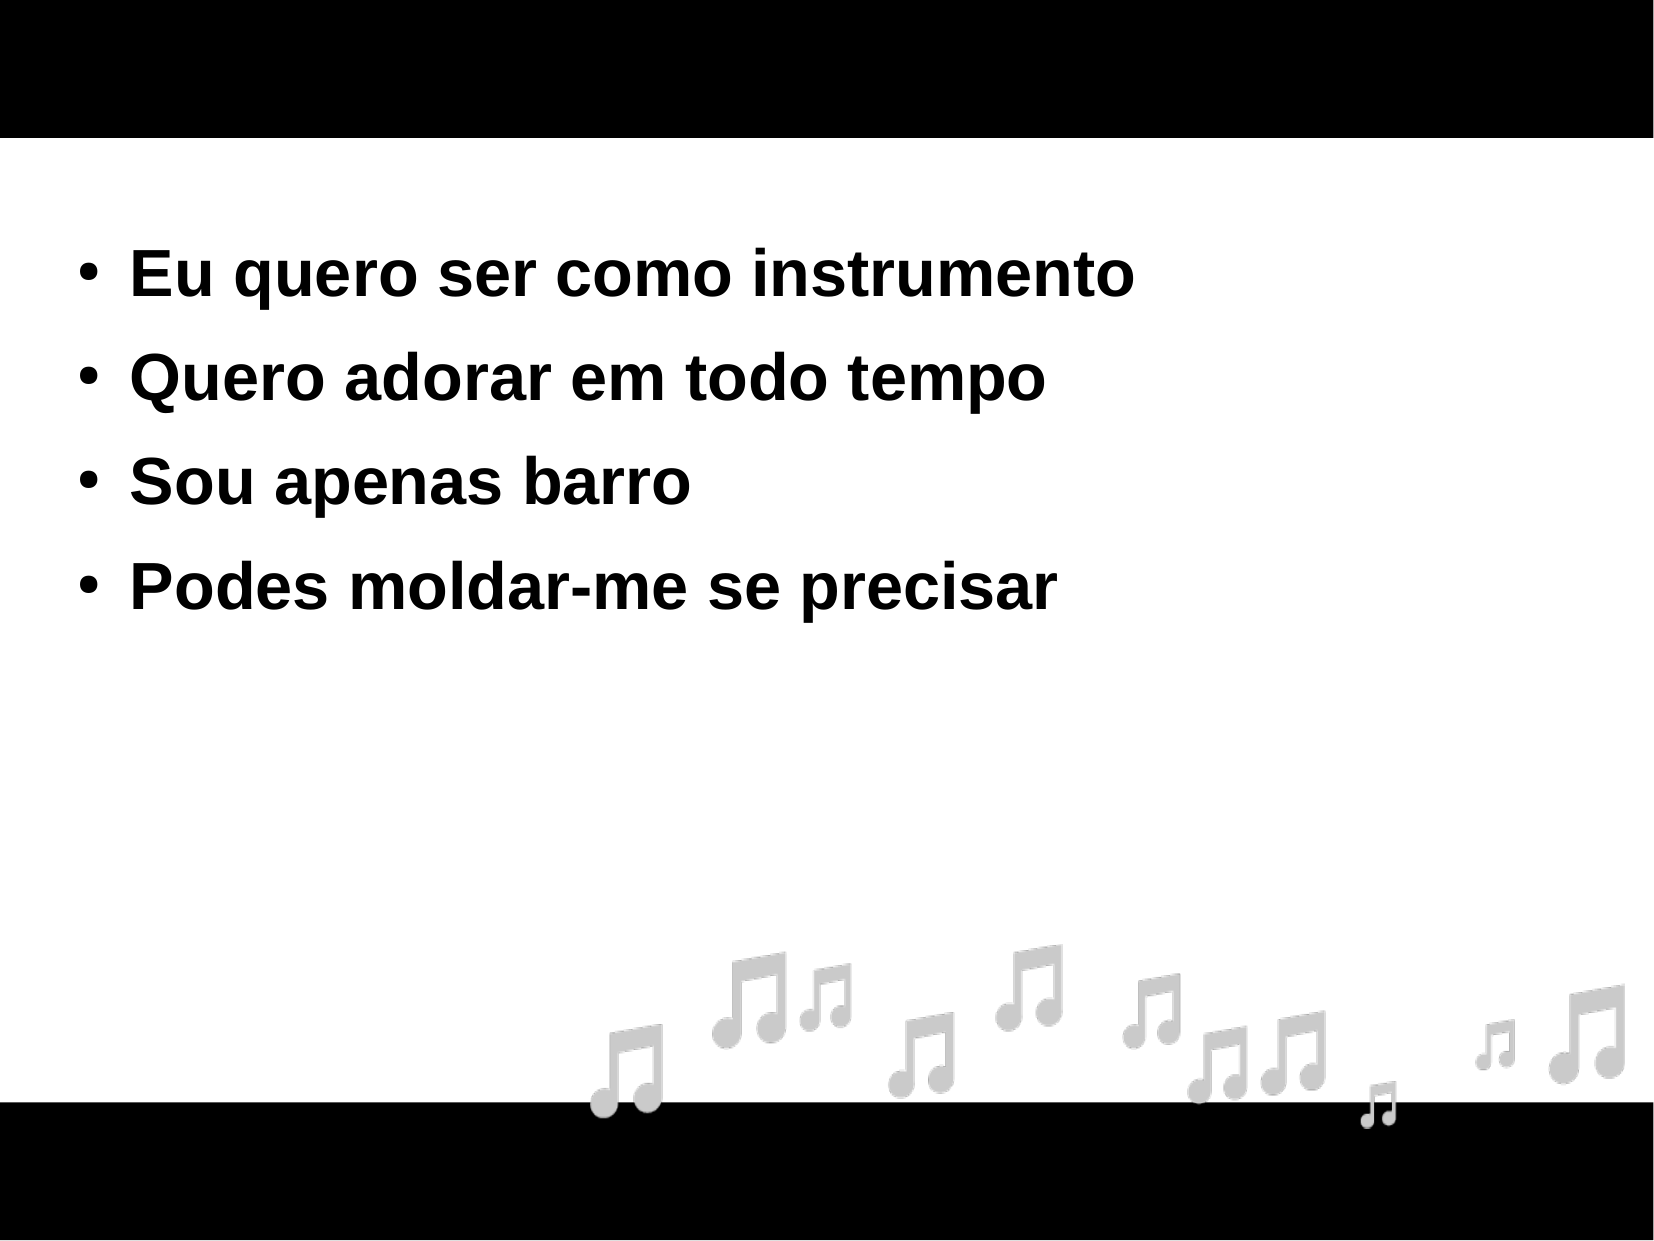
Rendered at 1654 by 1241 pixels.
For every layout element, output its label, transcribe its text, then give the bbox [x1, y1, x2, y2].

list Eu quero ser como instrumento Quero adorar em todo tempo Sou apenas barro Podes moldar-me se precisar [59, 236, 1595, 1024]
